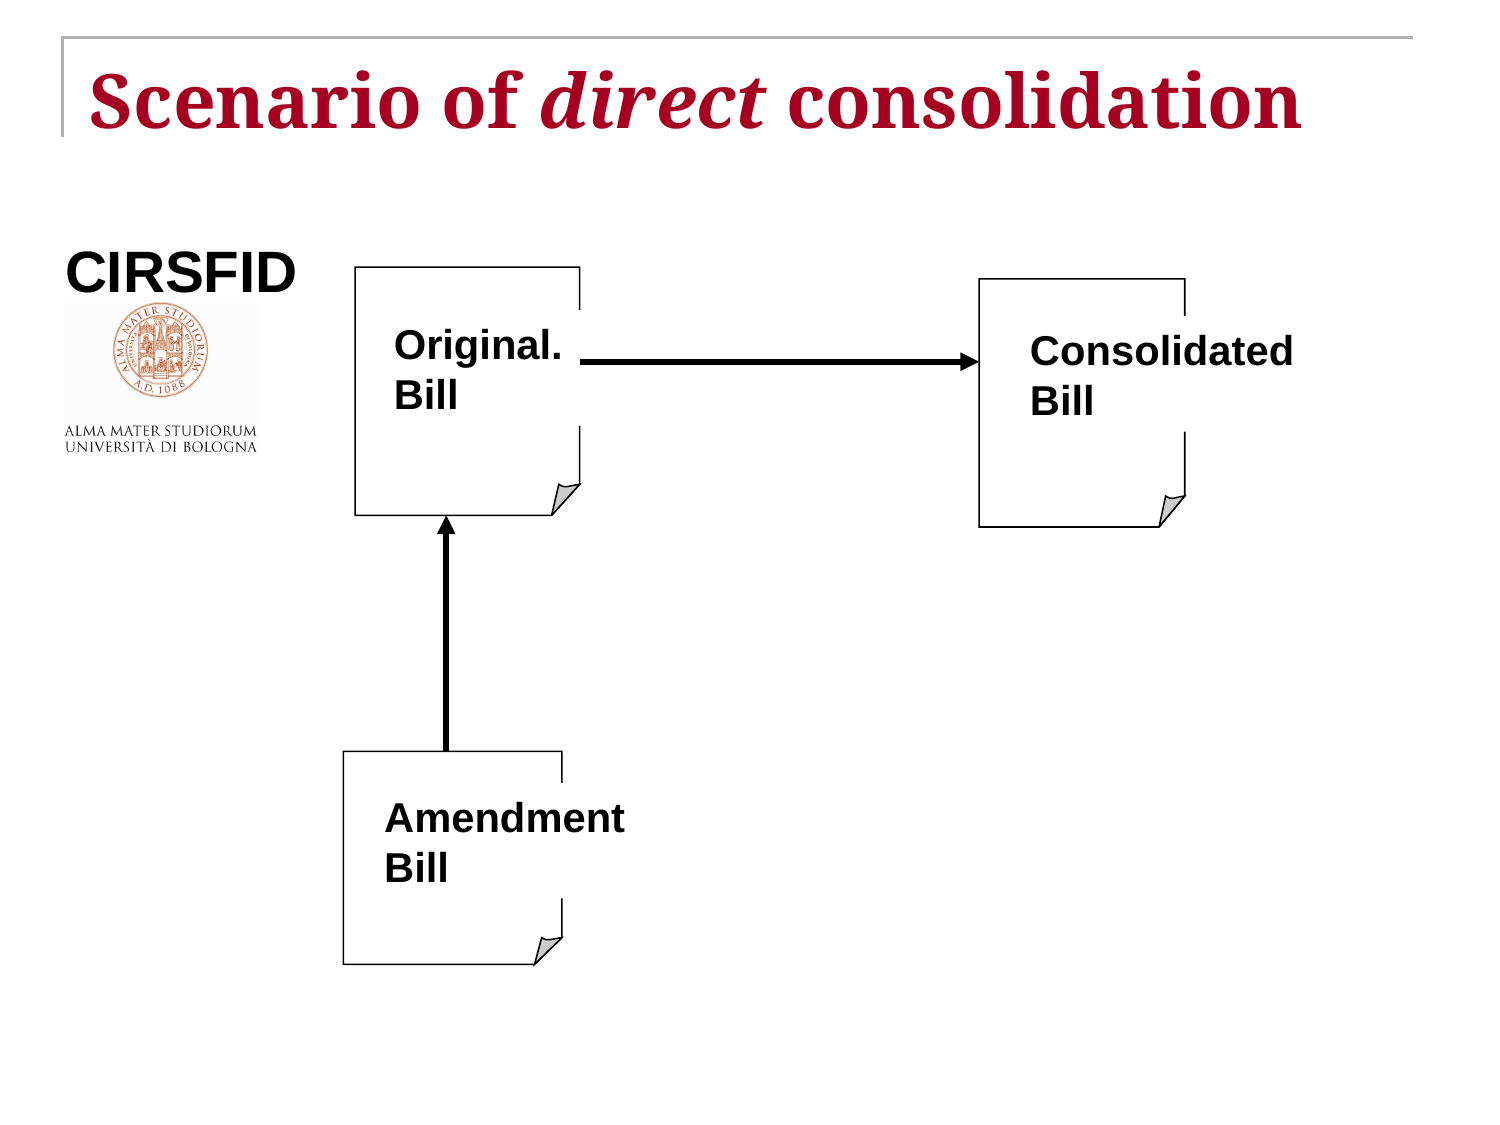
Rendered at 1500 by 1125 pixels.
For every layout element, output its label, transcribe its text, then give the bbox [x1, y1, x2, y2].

text_box [343, 751, 562, 965]
text_box Original. Bill [378, 310, 590, 426]
text_box [355, 267, 580, 516]
text_box CIRSFID [50, 226, 313, 312]
title Scenario of direct consolidation [75, 45, 1426, 233]
text_box Consolidated Bill [1015, 316, 1322, 432]
picture [64, 302, 257, 452]
text_box [979, 278, 1185, 528]
text_box Amendment Bill [369, 782, 641, 899]
